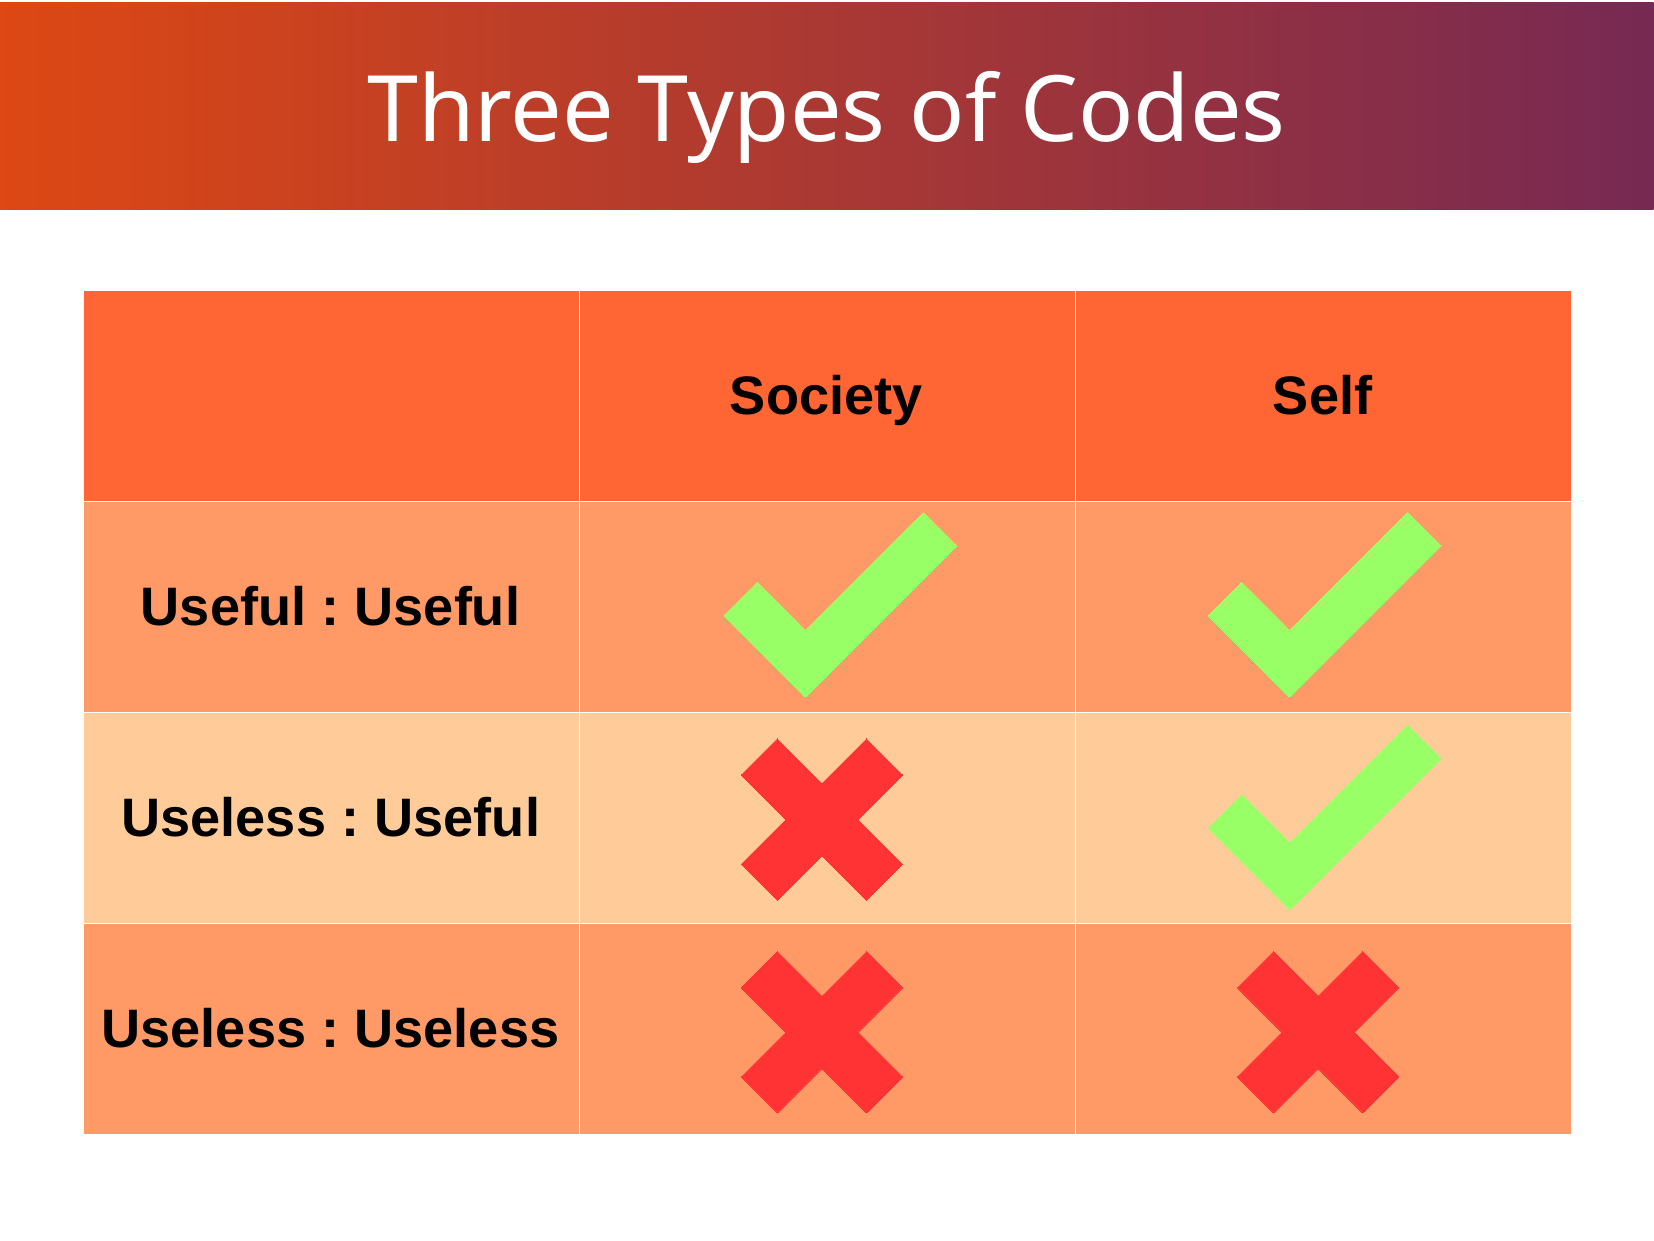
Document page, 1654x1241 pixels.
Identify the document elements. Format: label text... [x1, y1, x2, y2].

text_box [1208, 512, 1442, 697]
table_cell Useful : Useful [84, 502, 579, 712]
text_box [741, 738, 903, 901]
table_header [84, 291, 579, 501]
table_cell [1076, 713, 1571, 923]
table_cell [580, 502, 1075, 712]
table_header Society [580, 291, 1075, 501]
table_cell [1076, 502, 1571, 712]
text_box [1208, 724, 1442, 910]
text_box [724, 512, 957, 697]
table_cell [580, 713, 1075, 923]
text_box [1237, 951, 1399, 1113]
table_cell [1076, 924, 1571, 1134]
table_cell [580, 924, 1075, 1134]
table_cell Useless : Useful [84, 713, 579, 923]
text_box [741, 951, 903, 1113]
table_cell Useless : Useless [84, 924, 579, 1134]
title Three Types of Codes [0, 2, 1654, 210]
table_header Self [1076, 291, 1571, 501]
